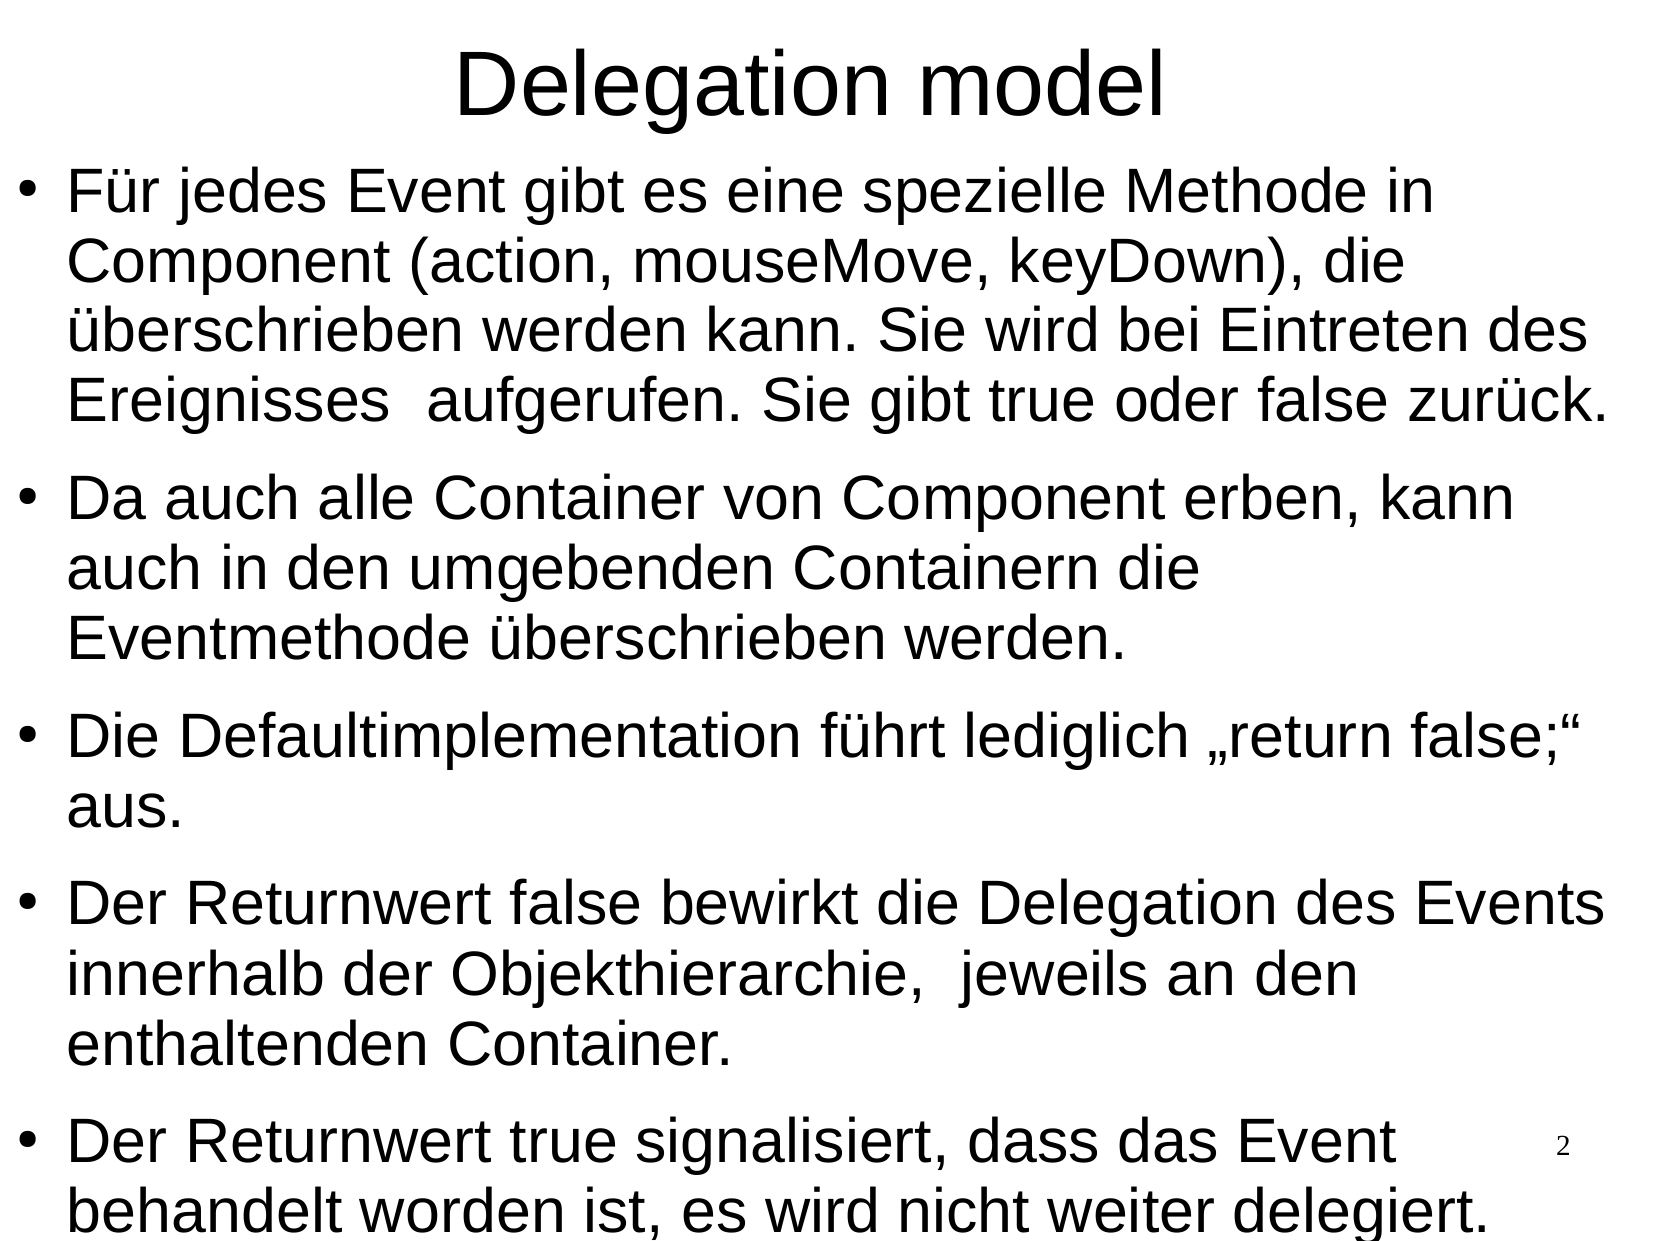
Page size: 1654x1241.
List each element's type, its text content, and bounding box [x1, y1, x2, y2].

list Für jedes Event gibt es eine spezielle Methode in Component (action, mouseMove, keyDown), die überschrieben werden kann. Sie wird bei Eintreten des Ereignisses aufgerufen. Sie gibt true oder false zurück. Da auch alle Container von Component erben, kann auch in den umgebenden Containern die Eventmethode überschrieben werden. Die Defaultimplementation führt lediglich „return false;“ aus. Der Returnwert false bewirkt die Delegation des Events innerhalb der Objekthierarchie, jeweils an den enthaltenden Container. Der Returnwert true signalisiert, dass das Event behandelt worden ist, es wird nicht weiter delegiert. [0, 155, 1614, 1241]
title Delegation model [67, 0, 1556, 155]
